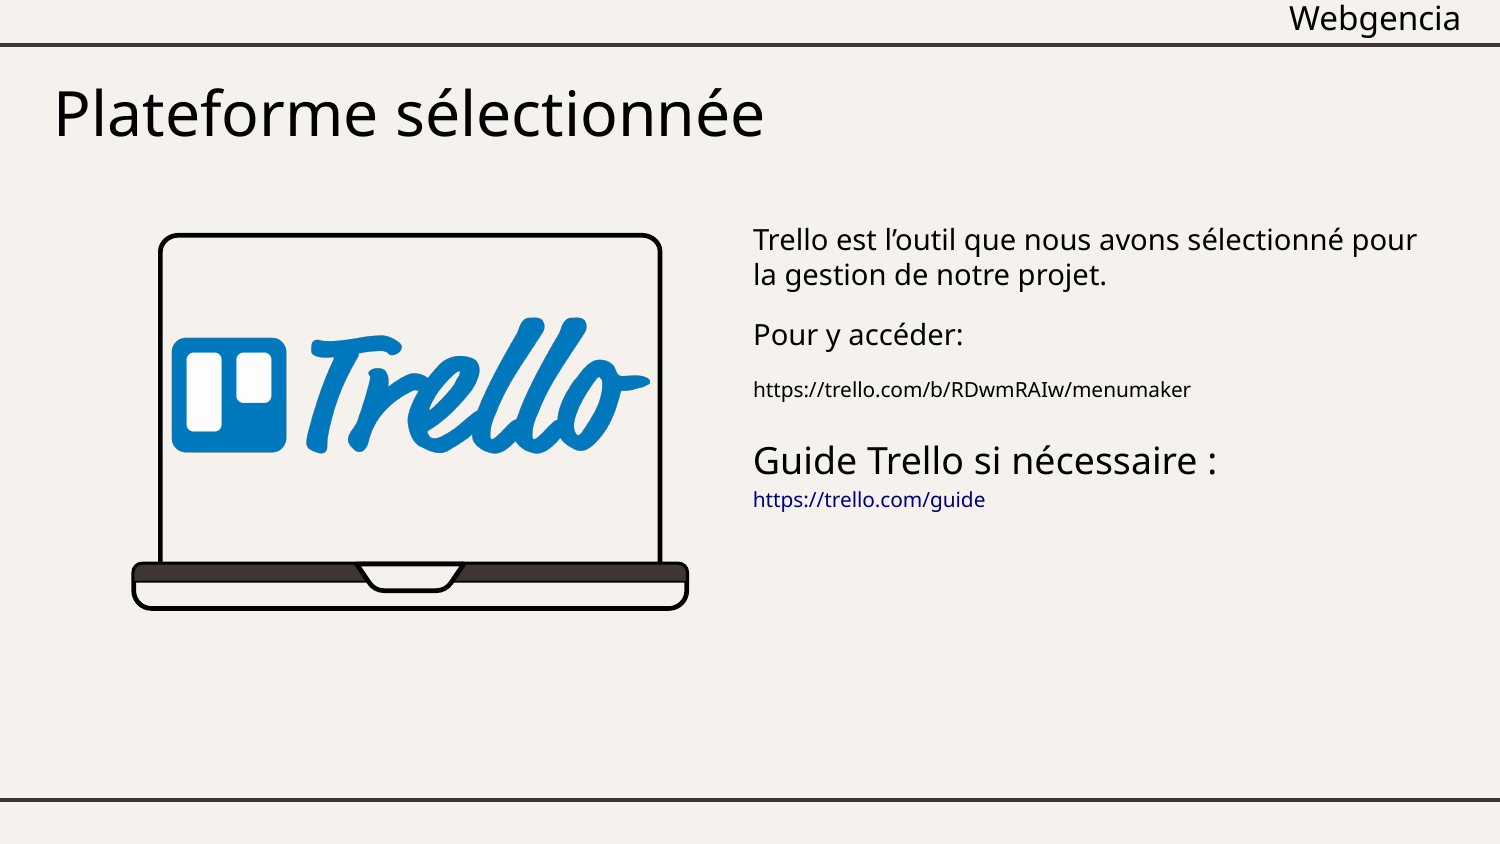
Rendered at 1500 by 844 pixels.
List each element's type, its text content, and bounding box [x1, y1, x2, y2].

text_box Guide Trello si nécessaire : https://trello.com/guide [738, 426, 1477, 703]
text_box [133, 563, 687, 591]
title Plateforme sélectionnée [38, 59, 1034, 163]
subtitle Trello est l’outil que nous avons sélectionné pour la gestion de notre projet. Pour y accéder: https://trello.com/b/RDwmRAIw/menumaker [738, 206, 1447, 426]
picture [143, 317, 650, 473]
text_box Webgencia [1250, 0, 1500, 42]
